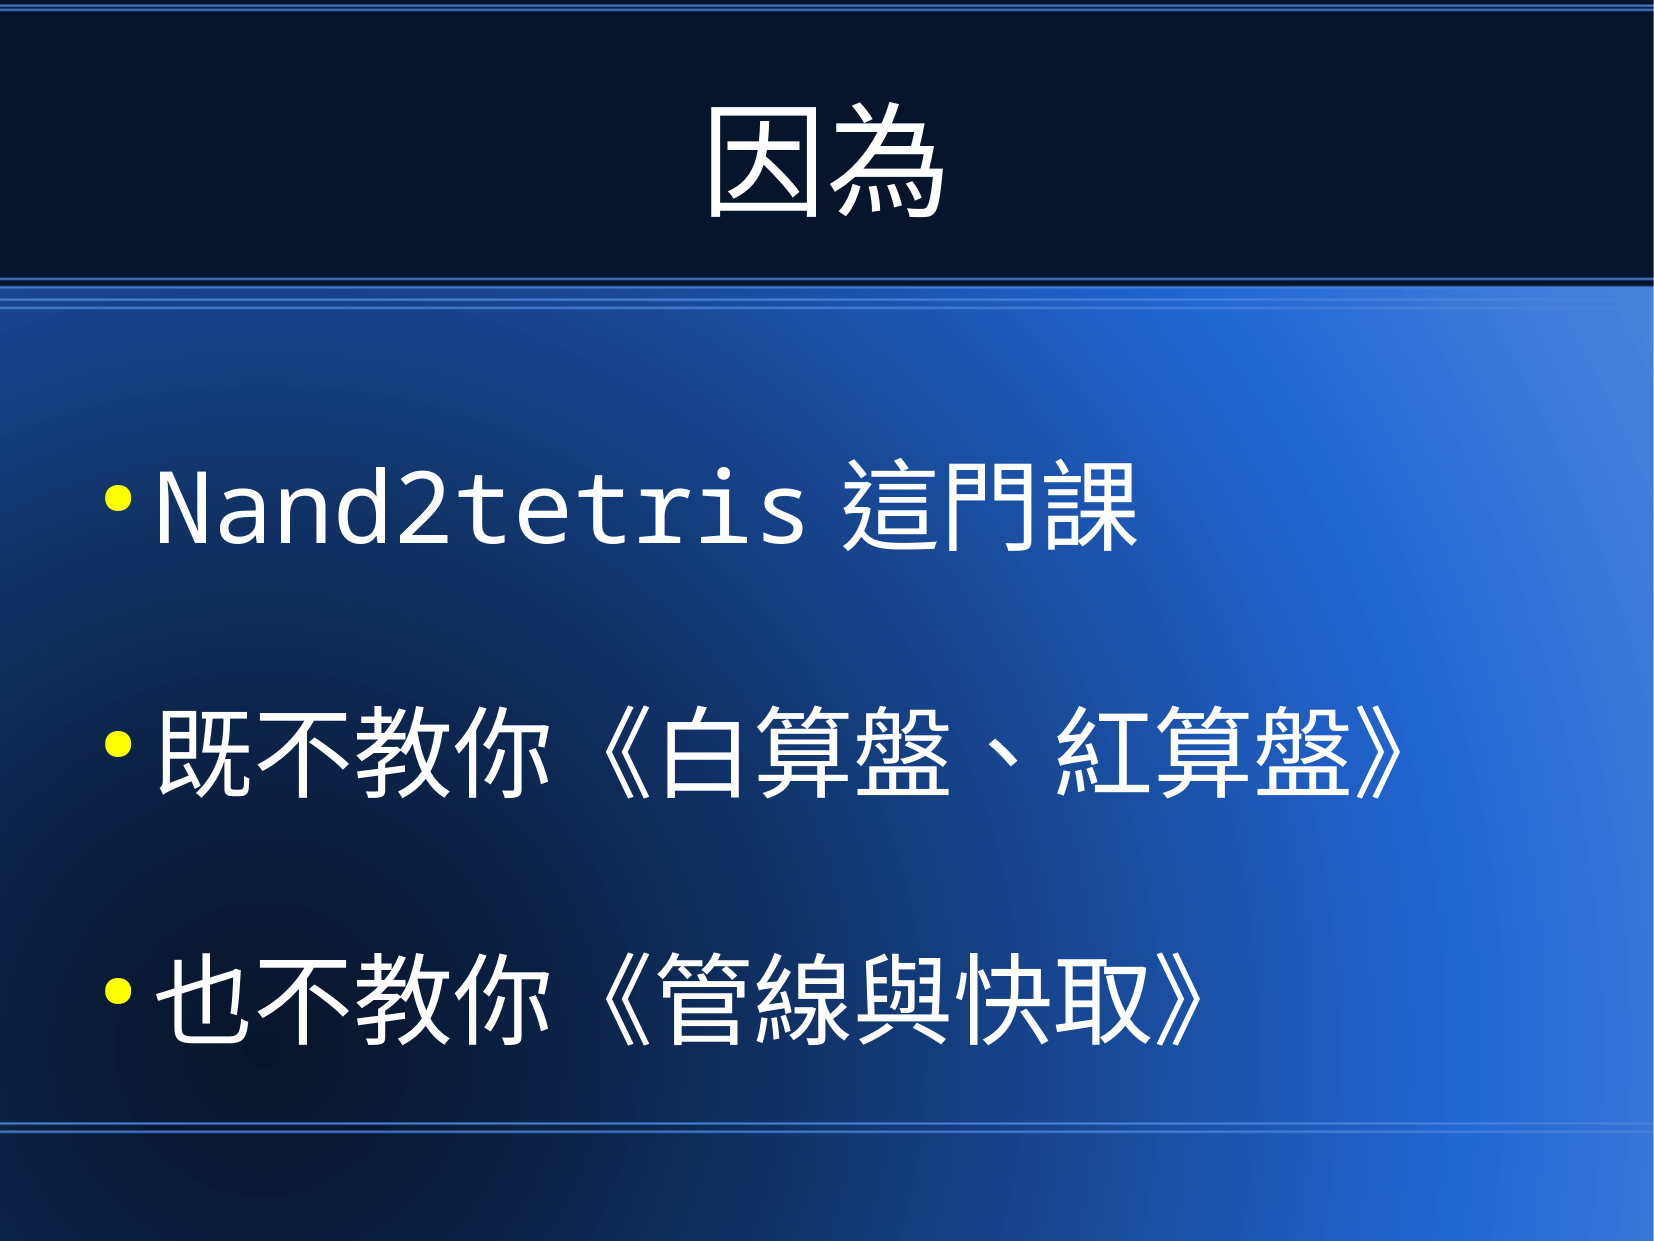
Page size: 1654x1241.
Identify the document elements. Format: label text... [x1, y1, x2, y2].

picture [0, 0, 1654, 1241]
title 因為 [82, 49, 1571, 257]
list Nand2tetris這門課 既不教你《白算盤、紅算盤》 也不教你《管線與快取》 [82, 355, 1571, 1241]
